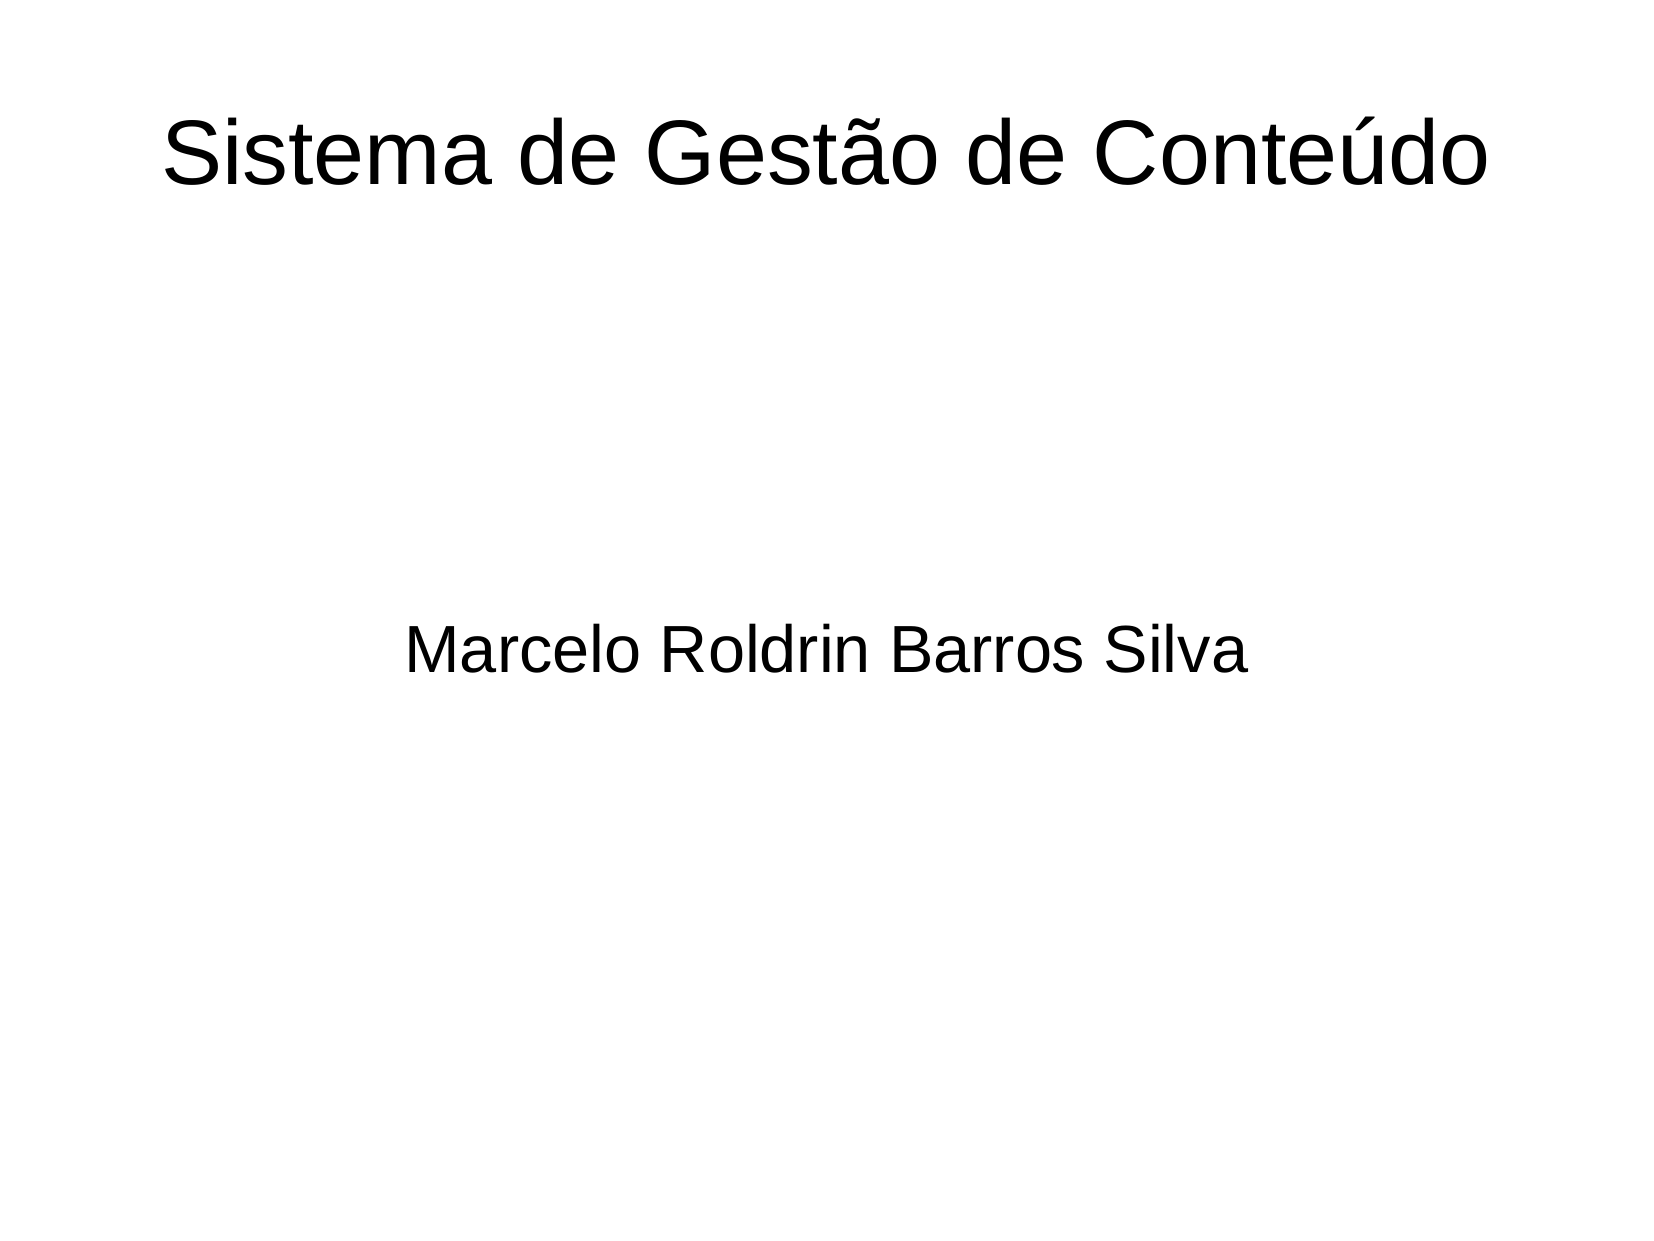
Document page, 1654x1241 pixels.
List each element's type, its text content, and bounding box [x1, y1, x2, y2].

title Sistema de Gestão de Conteúdo [82, 49, 1571, 257]
subtitle Marcelo Roldrin Barros Silva [82, 290, 1571, 1010]
